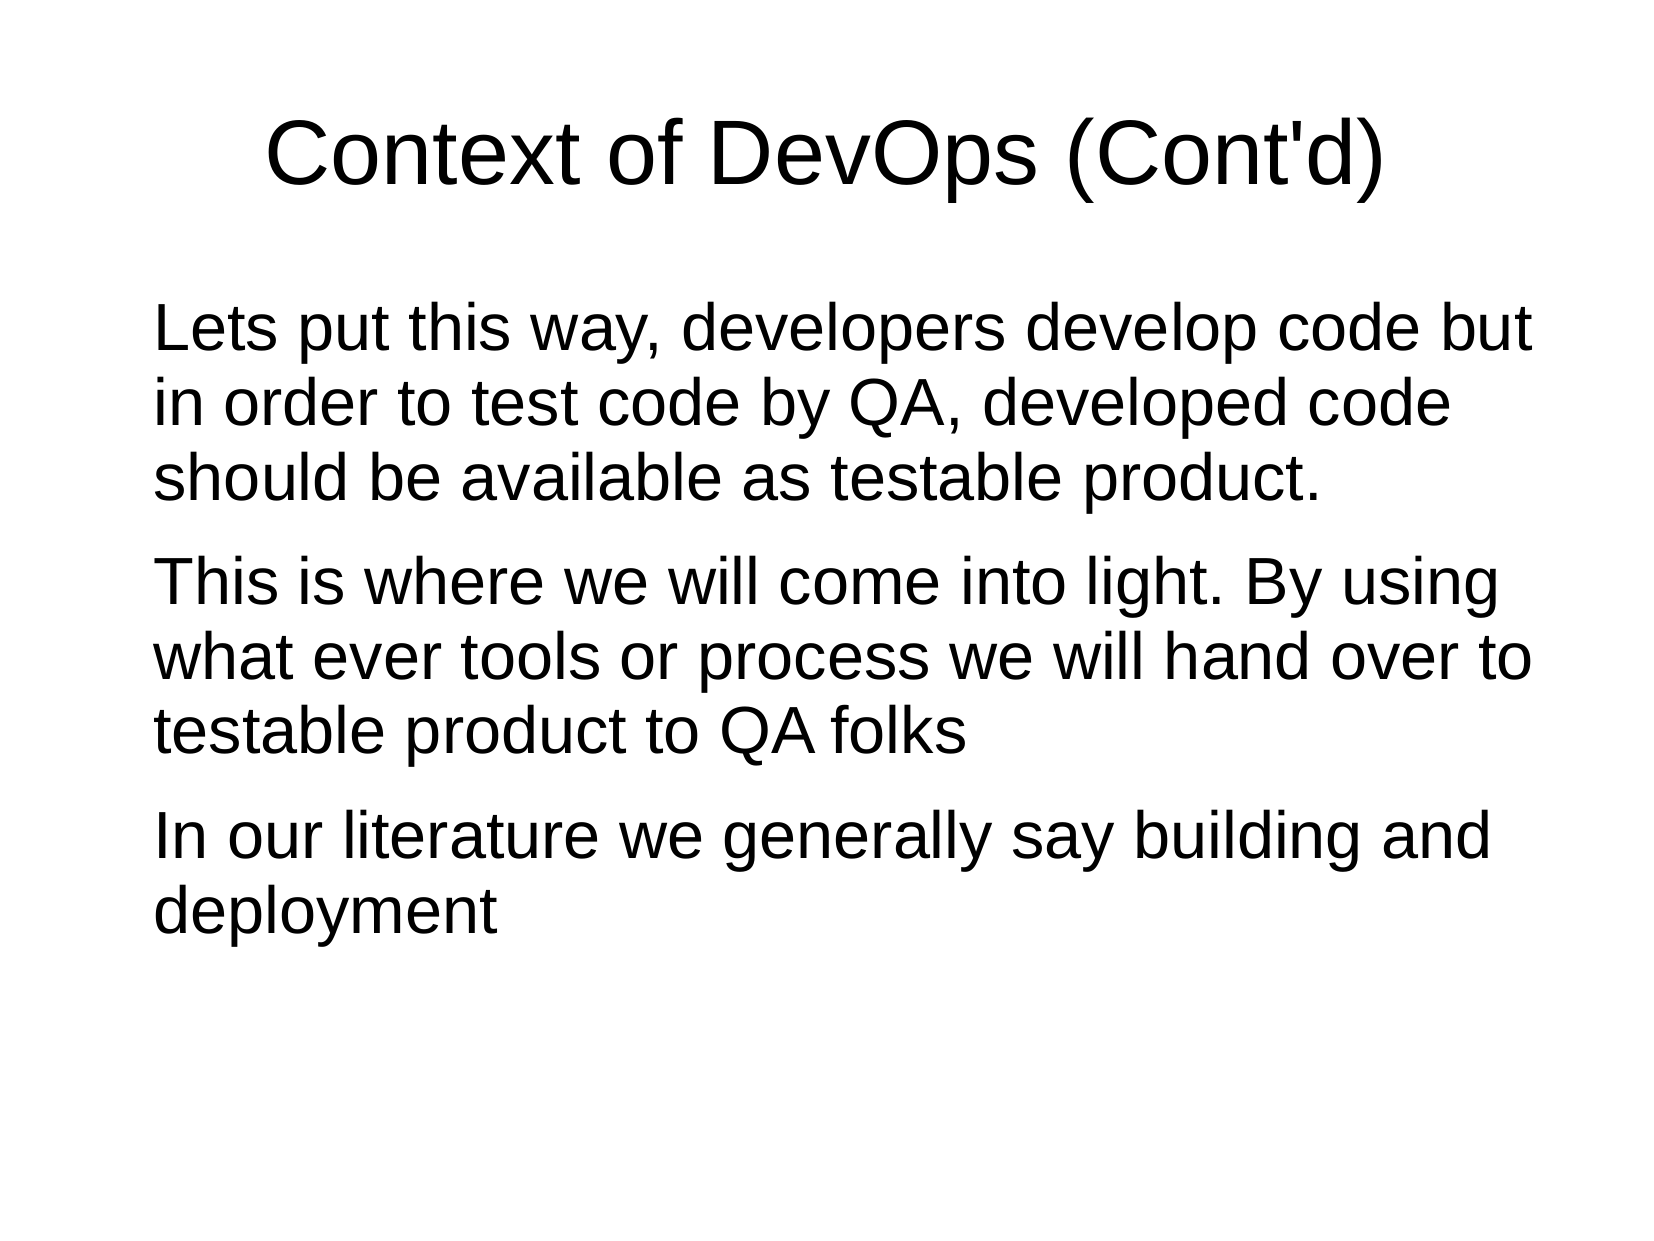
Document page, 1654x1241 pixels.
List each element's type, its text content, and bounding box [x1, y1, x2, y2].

list Lets put this way, developers develop code but in order to test code by QA, developed code should be available as testable product. This is where we will come into light. By using what ever tools or process we will hand over to testable product to QA folks In our literature we generally say building and deployment [82, 290, 1571, 1010]
title Context of DevOps (Cont'd) [82, 49, 1571, 257]
